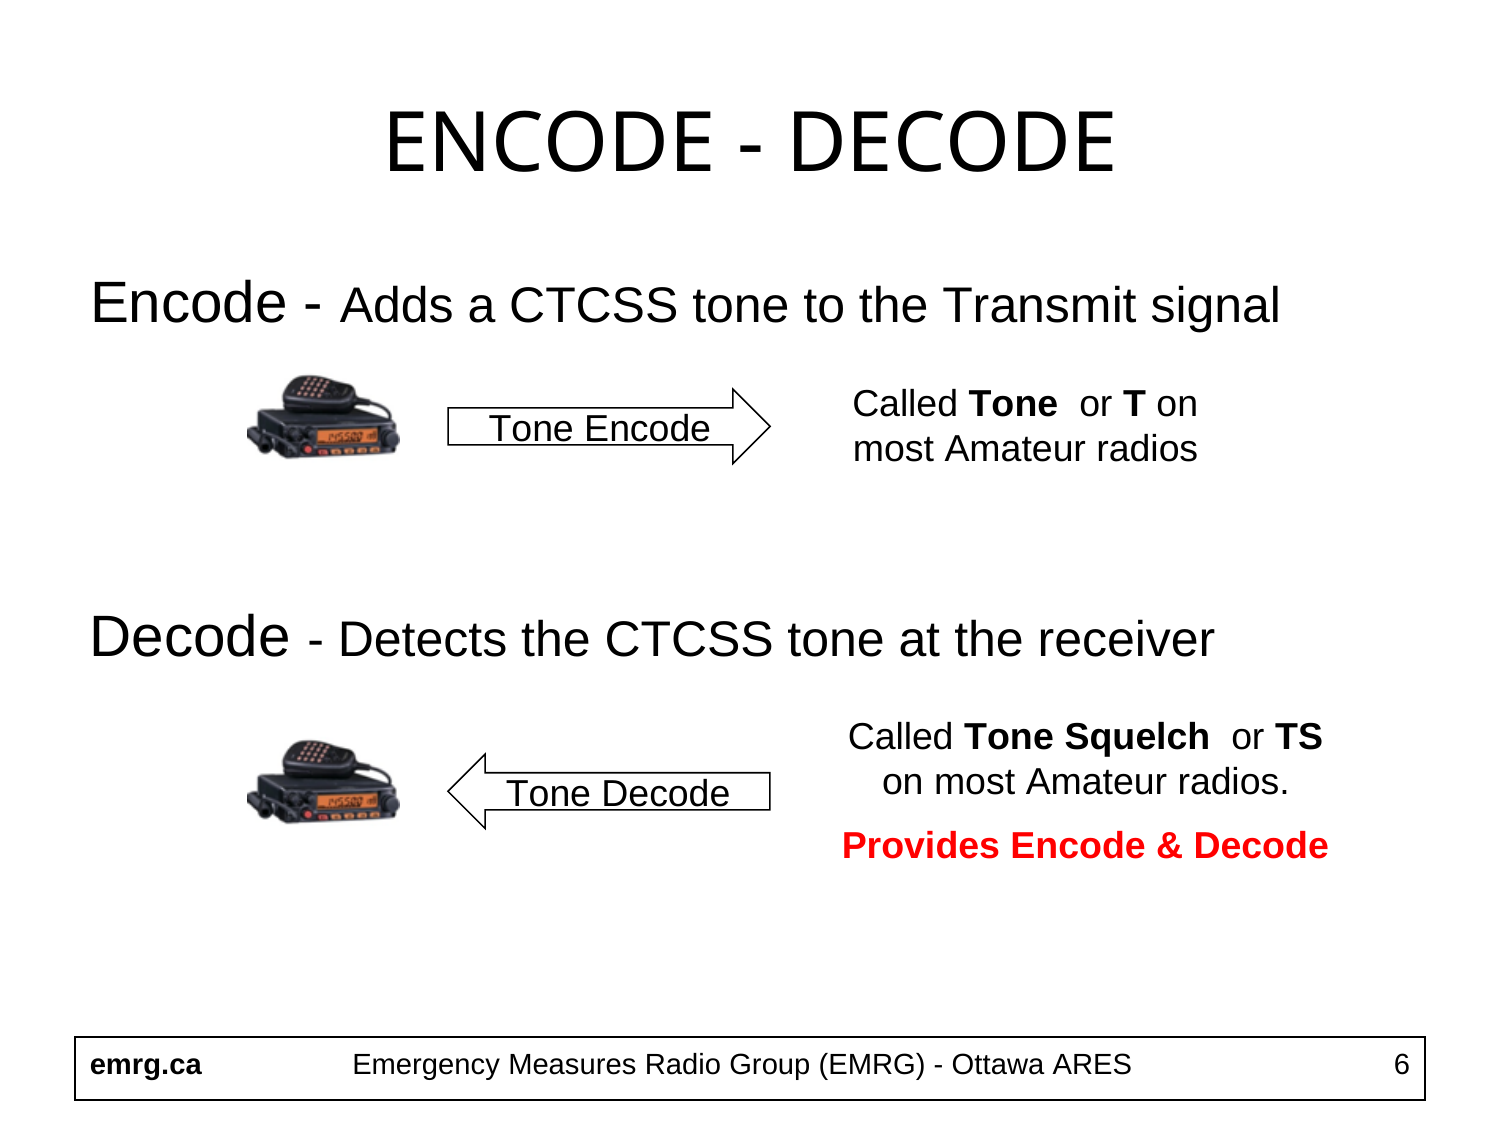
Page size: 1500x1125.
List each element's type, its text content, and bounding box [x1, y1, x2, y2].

text_box Tone Encode [448, 389, 771, 464]
text_box Emergency Measures Radio Group (EMRG) - Ottawa ARES [247, 1037, 1238, 1103]
text_box Decode - Detects the CTCSS tone at the receiver [75, 590, 1289, 677]
title ENCODE - DECODE [75, 45, 1426, 233]
list Encode - Adds a CTCSS tone to the Transmit signal [75, 262, 1426, 354]
text_box Called Tone or T on most Amateur radios [803, 371, 1238, 482]
text_box Called Tone Squelch or TS on most Amateur radios. Provides Encode & Decode [803, 704, 1359, 895]
text_box Tone Decode [447, 754, 770, 829]
picture [247, 371, 400, 464]
picture [247, 736, 400, 829]
text_box <number> [1246, 1037, 1426, 1103]
